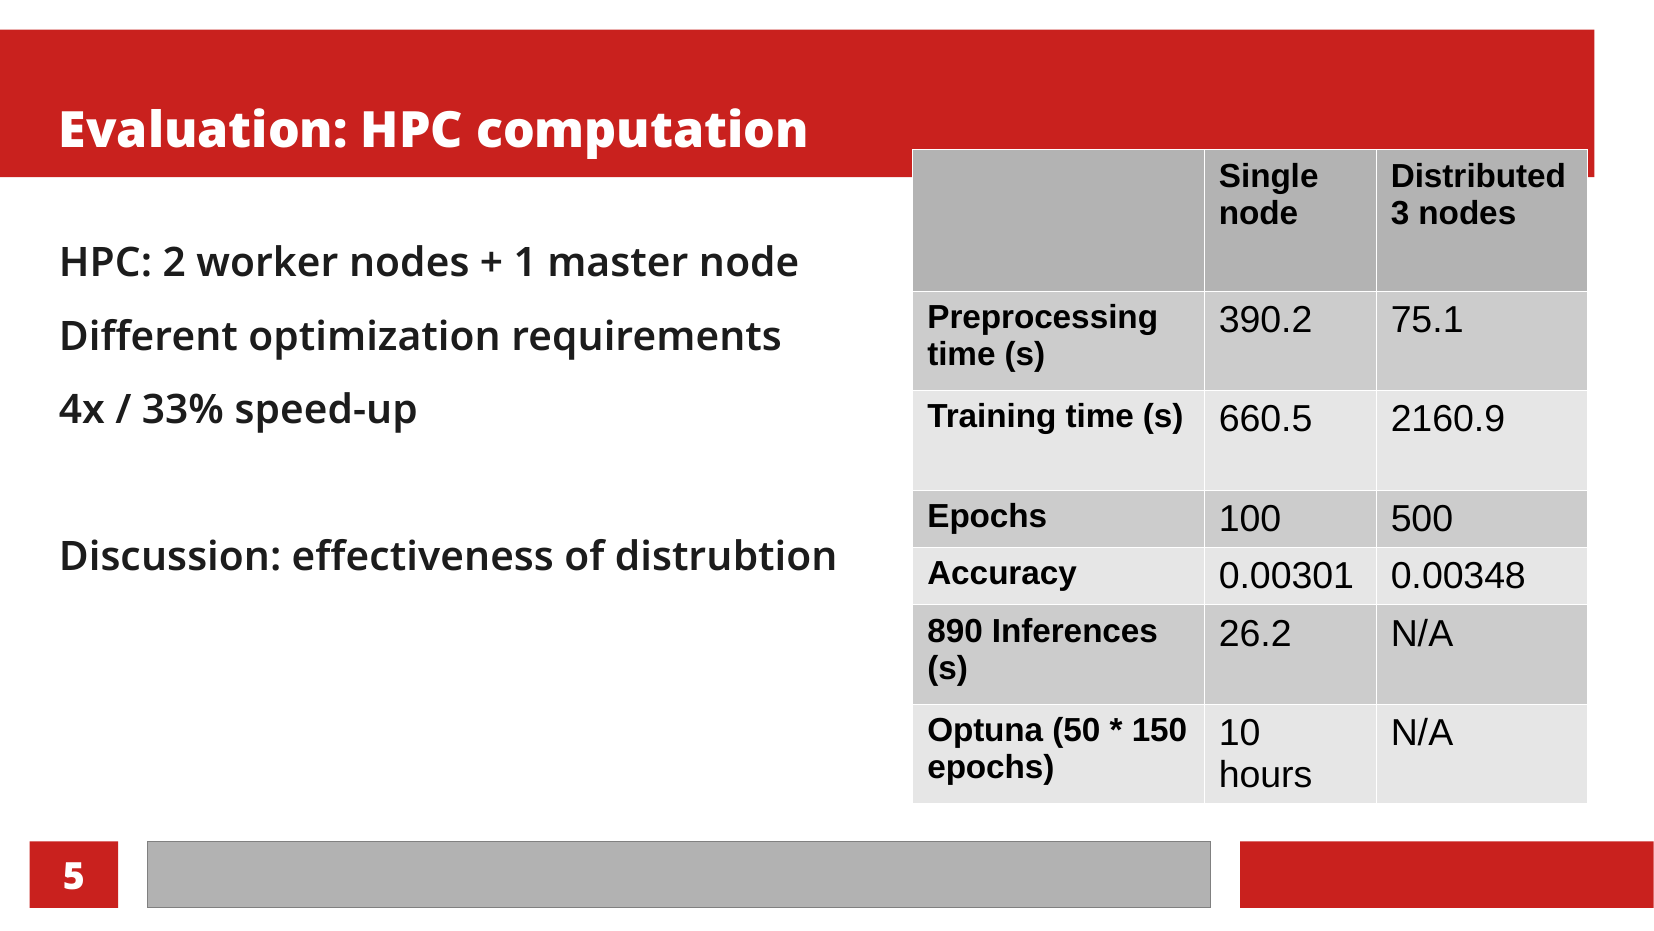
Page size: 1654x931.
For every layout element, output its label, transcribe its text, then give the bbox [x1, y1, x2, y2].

table_cell N/A [1377, 705, 1587, 803]
table_cell Training time (s) [913, 391, 1204, 490]
table_cell Epochs [913, 491, 1204, 547]
title Evaluation: HPC computation [59, 44, 1595, 163]
table_cell 0.00301 [1205, 548, 1376, 604]
table_header [913, 150, 1204, 291]
table_cell 500 [1377, 491, 1587, 547]
table_cell Preprocessing time (s) [913, 292, 1204, 390]
table_cell Accuracy [913, 548, 1204, 604]
list HPC: 2 worker nodes + 1 master node Different optimization requirements 4x / 33% speed-up Discussion: effectiveness of distrubtion [59, 233, 863, 810]
table_cell 660.5 [1205, 391, 1376, 490]
table_cell 2160.9 [1377, 391, 1587, 490]
table_cell 890 Inferences (s) [913, 605, 1204, 704]
table_header Distributed 3 nodes [1377, 150, 1587, 291]
table_cell 26.2 [1205, 605, 1376, 704]
table_cell 75.1 [1377, 292, 1587, 390]
table_cell Optuna (50 * 150 epochs) [913, 705, 1204, 803]
table_cell N/A [1377, 605, 1587, 704]
table_cell 10 hours [1205, 705, 1376, 803]
table_cell 0.00348 [1377, 548, 1587, 604]
table_cell 100 [1205, 491, 1376, 547]
table_header Single node [1205, 150, 1376, 291]
table_cell 390.2 [1205, 292, 1376, 390]
